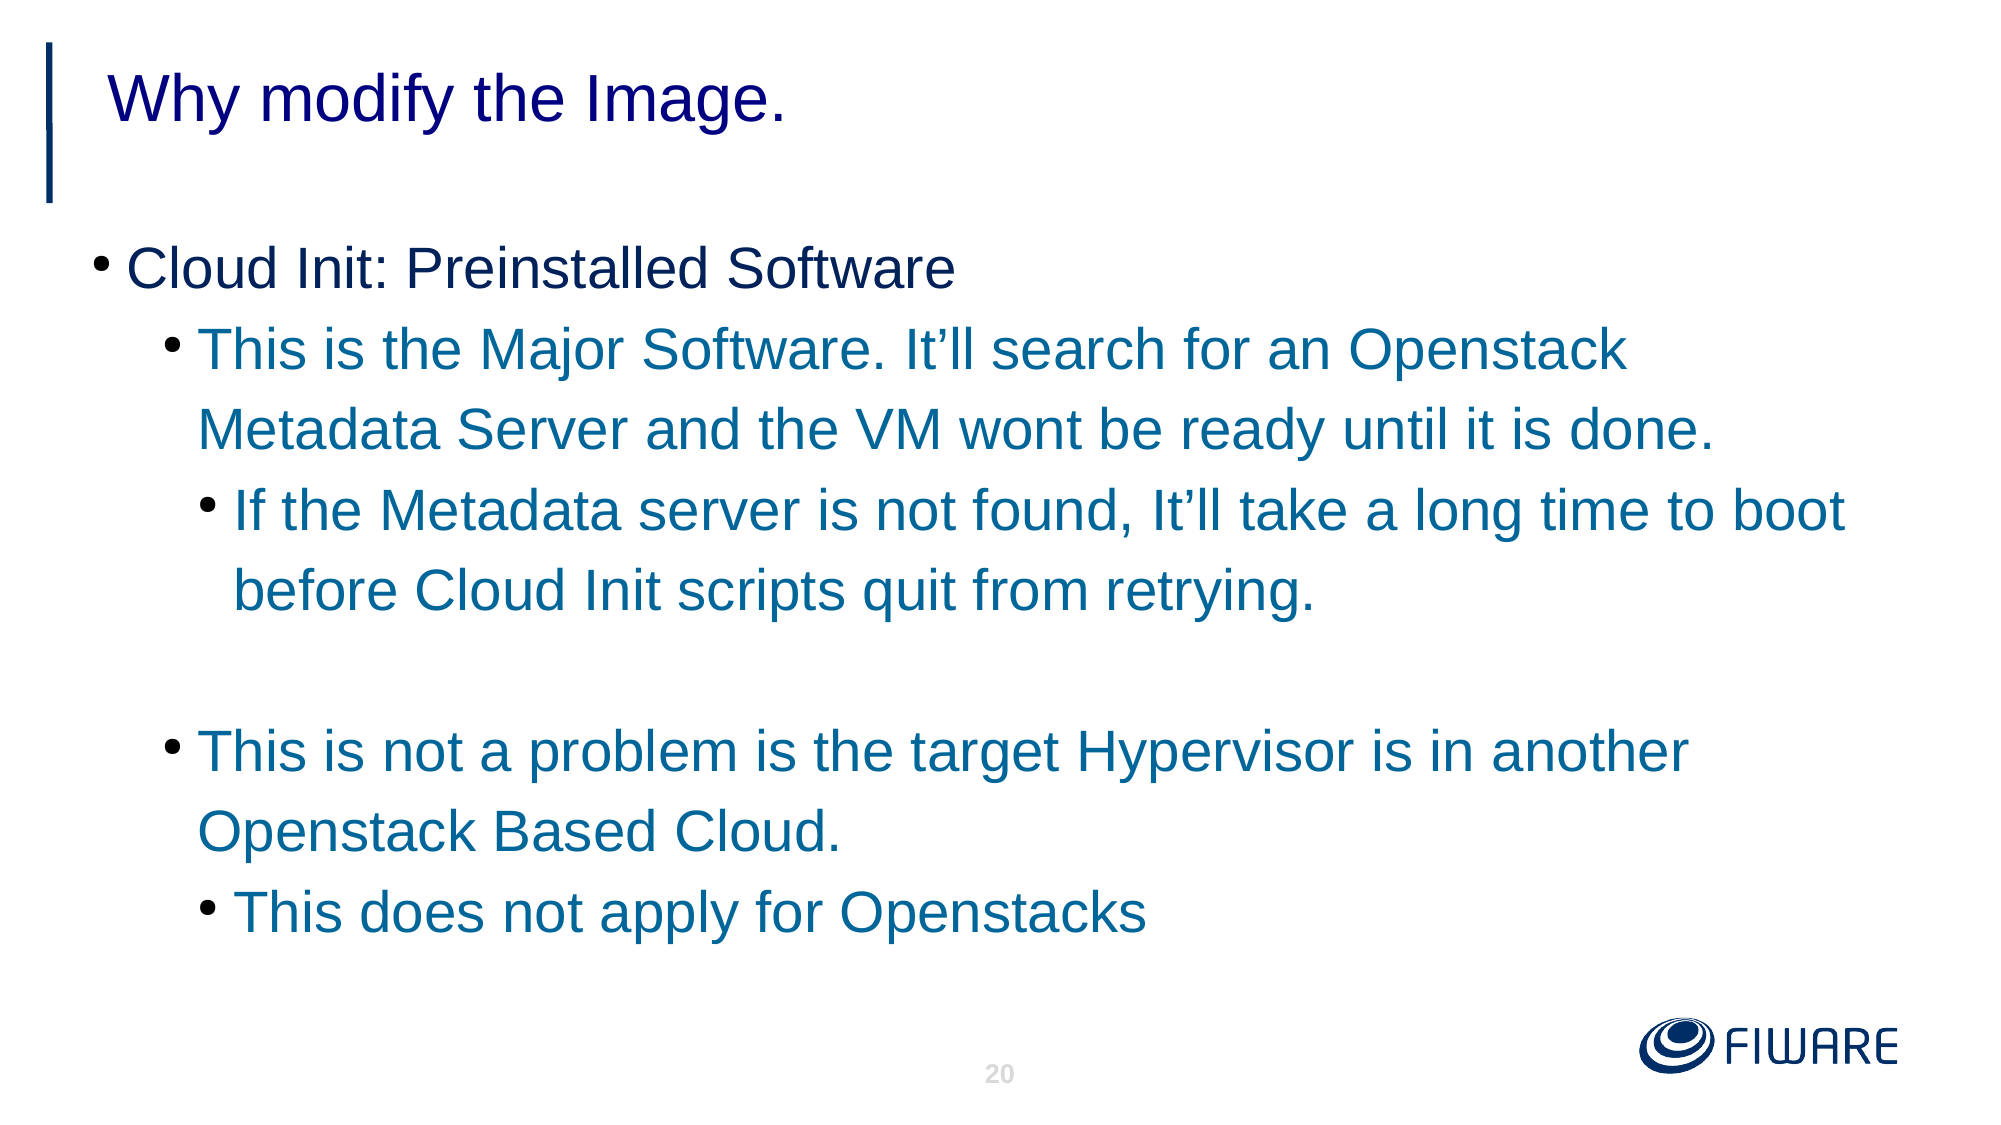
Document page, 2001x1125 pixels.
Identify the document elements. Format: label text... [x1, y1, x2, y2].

slide_number <number> [887, 1042, 1113, 1103]
picture [1635, 1012, 1905, 1077]
title Why modify the Image. [92, 47, 1704, 250]
text_box Cloud Init: Preinstalled Software This is the Major Software. It’ll search for an Openstack Metadata Server and the VM wont be ready until it is done. If the Metadata server is not found, It’ll take a long time to boot before Cloud Init scripts quit from retrying. This is not a problem is the target Hypervisor is in another Openstack Based Cloud. This does not apply for Openstacks [76, 212, 1902, 952]
